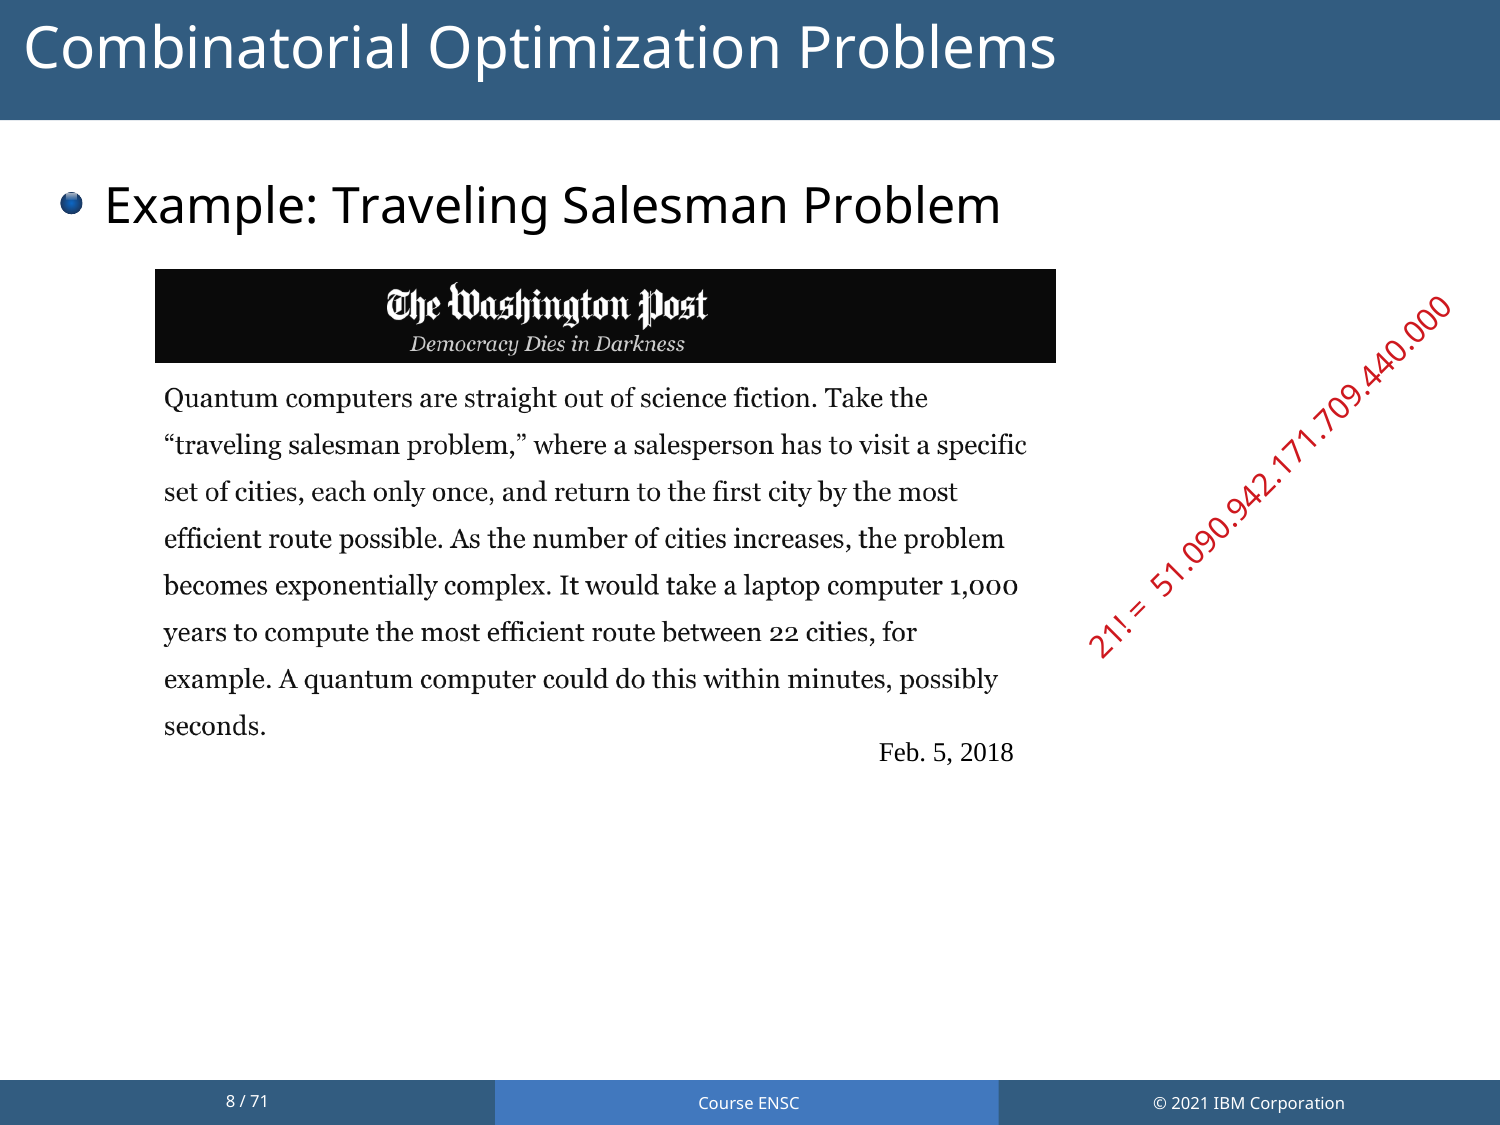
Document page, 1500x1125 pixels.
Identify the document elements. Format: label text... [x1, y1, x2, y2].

text_box Feb. 5, 2018 [864, 726, 1029, 775]
title Combinatorial Optimization Problems [0, 0, 1500, 121]
picture [155, 269, 1056, 363]
list Example: Traveling Salesman Problem [45, 165, 1441, 300]
text_box 21! = 51.090.942.171.709.440.000 [1064, 214, 1500, 699]
picture [152, 371, 1053, 750]
